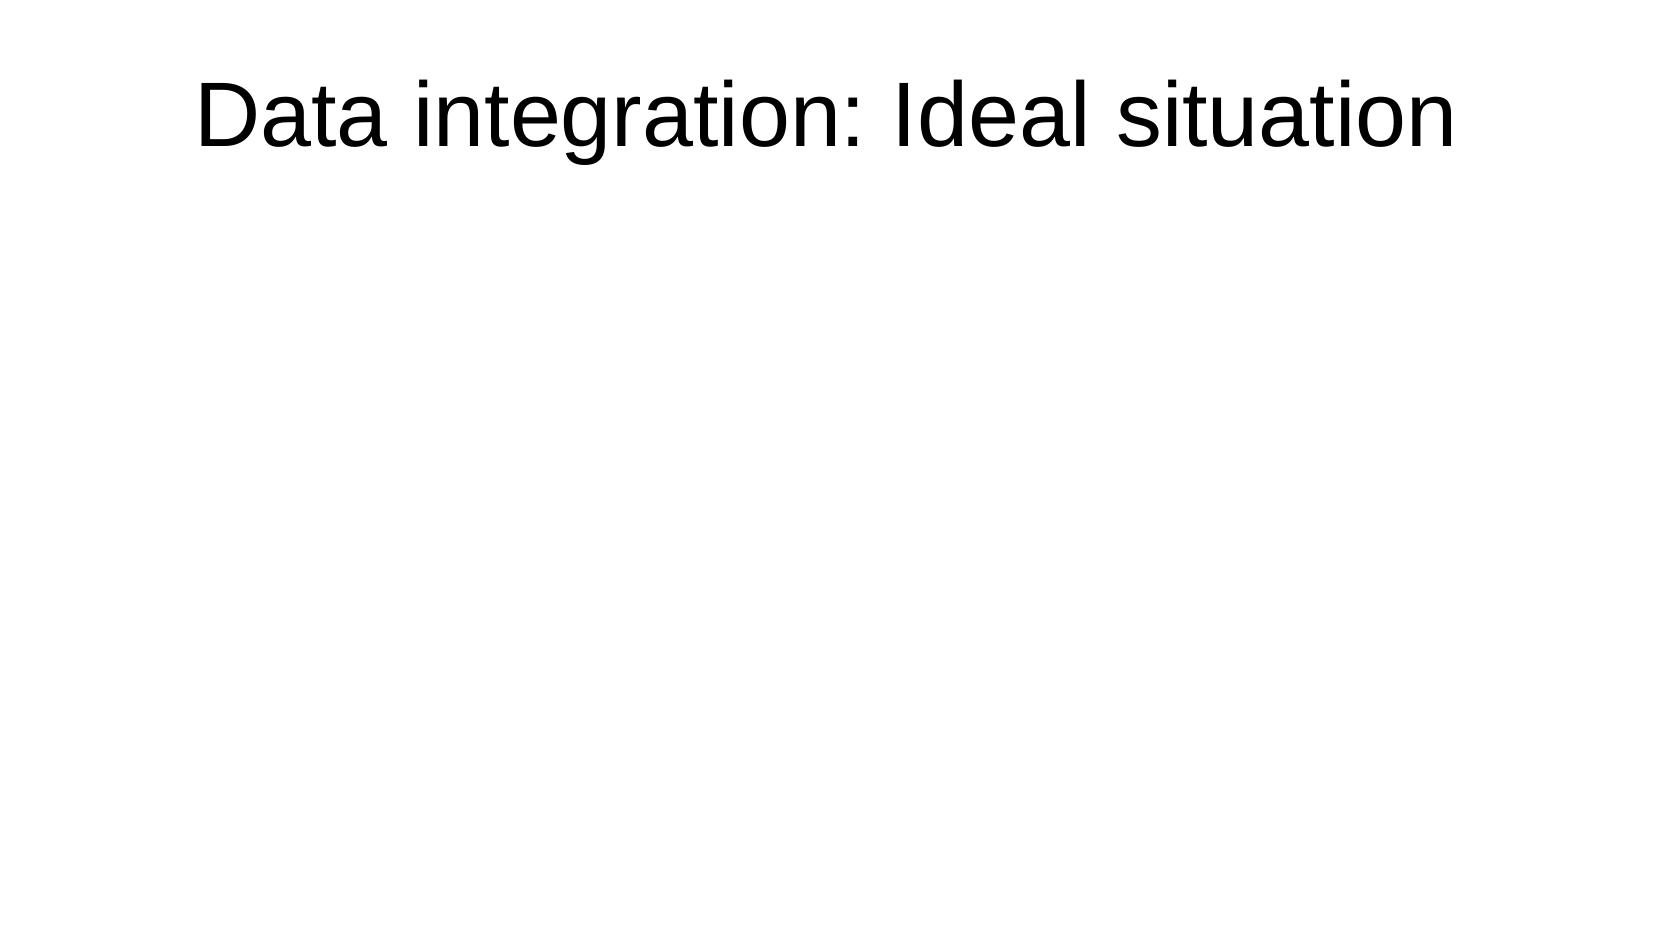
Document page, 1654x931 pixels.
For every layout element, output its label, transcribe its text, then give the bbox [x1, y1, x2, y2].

title Data integration: Ideal situation [82, 37, 1571, 193]
